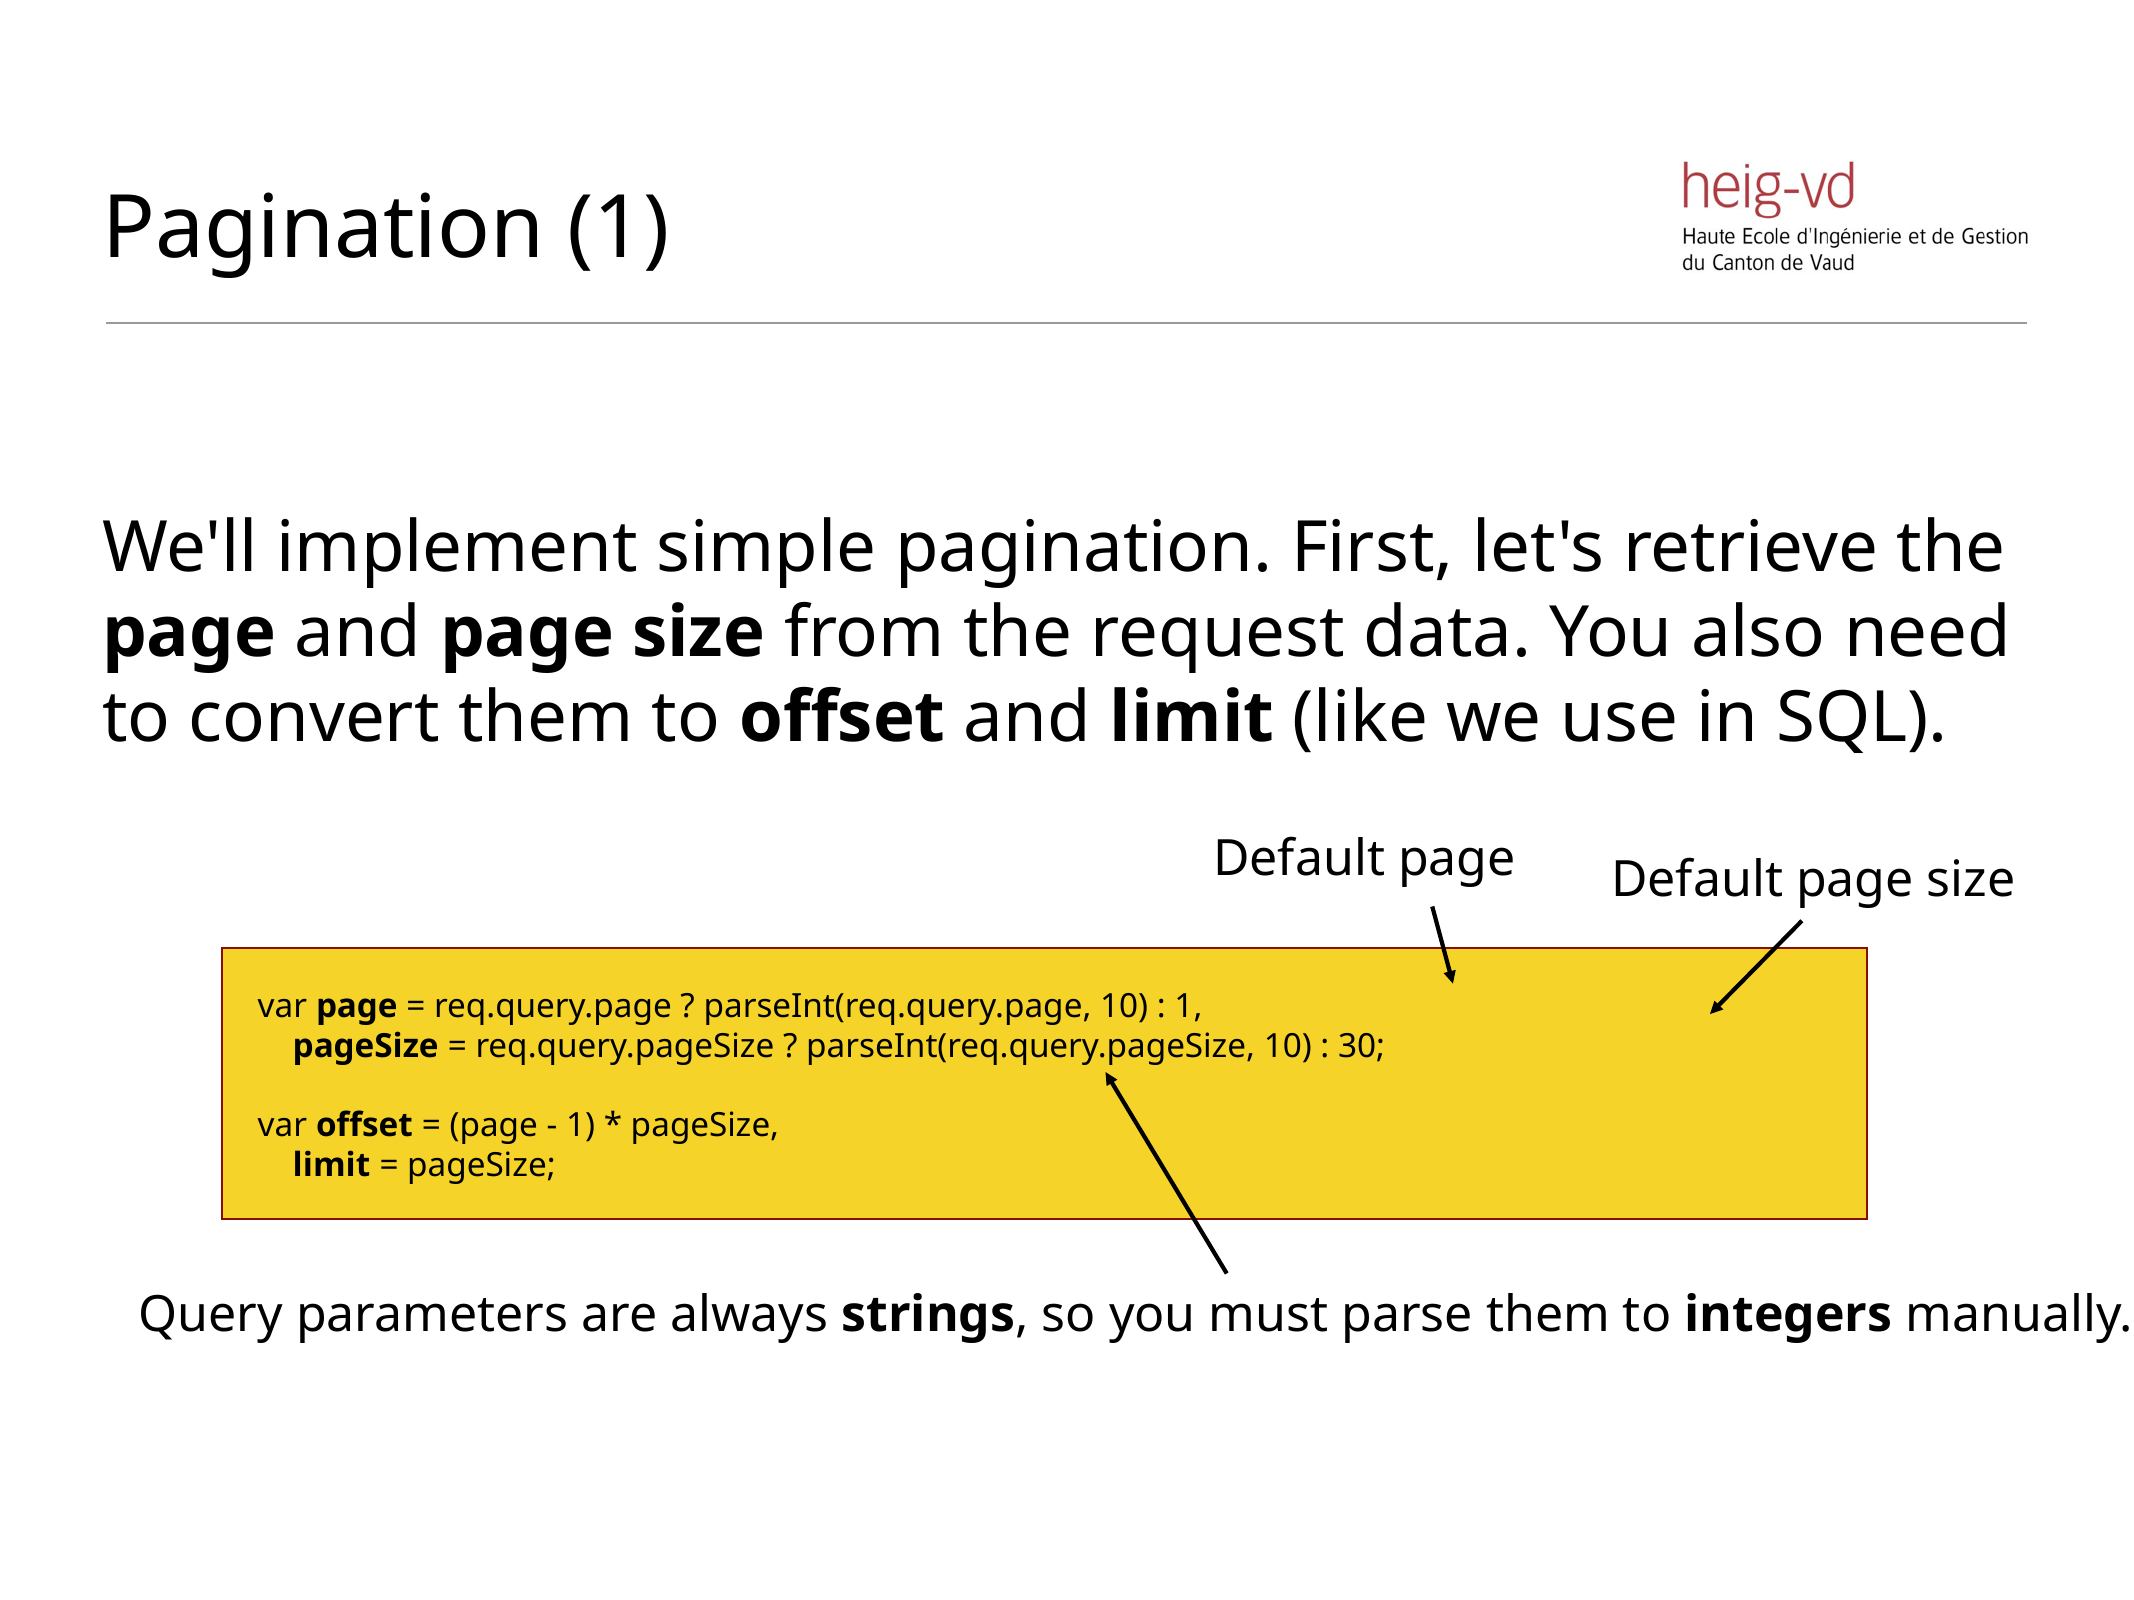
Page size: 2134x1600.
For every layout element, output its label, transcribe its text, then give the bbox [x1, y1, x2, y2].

text_box We'll implement simple pagination. First, let's retrieve the page and page size from the request data. You also need to convert them to offset and limit (like we use in SQL). [93, 492, 2040, 764]
text_box Default page [1204, 817, 1525, 894]
text_box Default page size [1602, 837, 2025, 915]
title Pagination (1) [93, 54, 2040, 284]
text_box Query parameters are always strings, so you must parse them to integers manually. [130, 1273, 2134, 1351]
text_box var page = req.query.page ? parseInt(req.query.page, 10) : 1, pageSize = req.query.pageSize ? parseInt(req.query.pageSize, 10) : 30; var offset = (page - 1) * pageSize, limit = pageSize; [222, 948, 1868, 1219]
